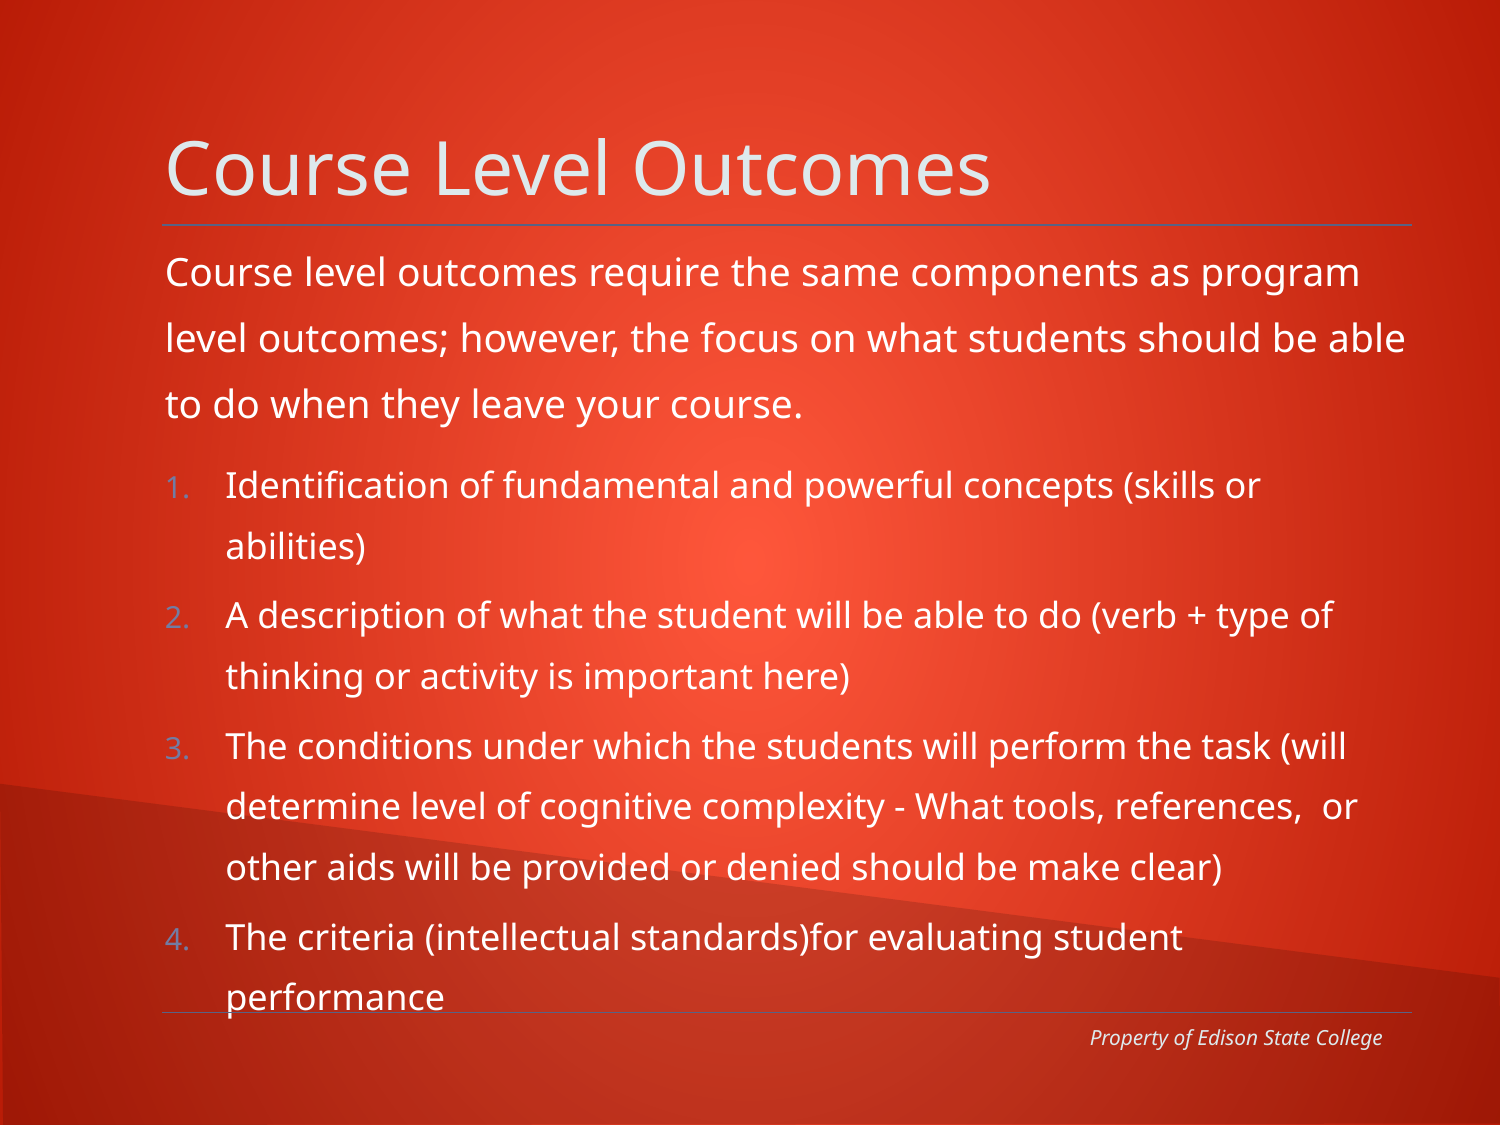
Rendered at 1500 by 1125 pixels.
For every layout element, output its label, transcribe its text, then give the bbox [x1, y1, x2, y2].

footer Property of Edison State College [1074, 999, 1463, 1075]
title Course Level Outcomes [150, 45, 1425, 224]
list Course level outcomes require the same components as program level outcomes; however, the focus on what students should be able to do when they leave your course. Identification of fundamental and powerful concepts (skills or abilities) A description of what the student will be able to do (verb + type of thinking or activity is important here) The conditions under which the students will perform the task (will determine level of cognitive complexity - What tools, references, or other aids will be provided or denied should be make clear) The criteria (intellectual standards)for evaluating student performance [150, 224, 1425, 1038]
